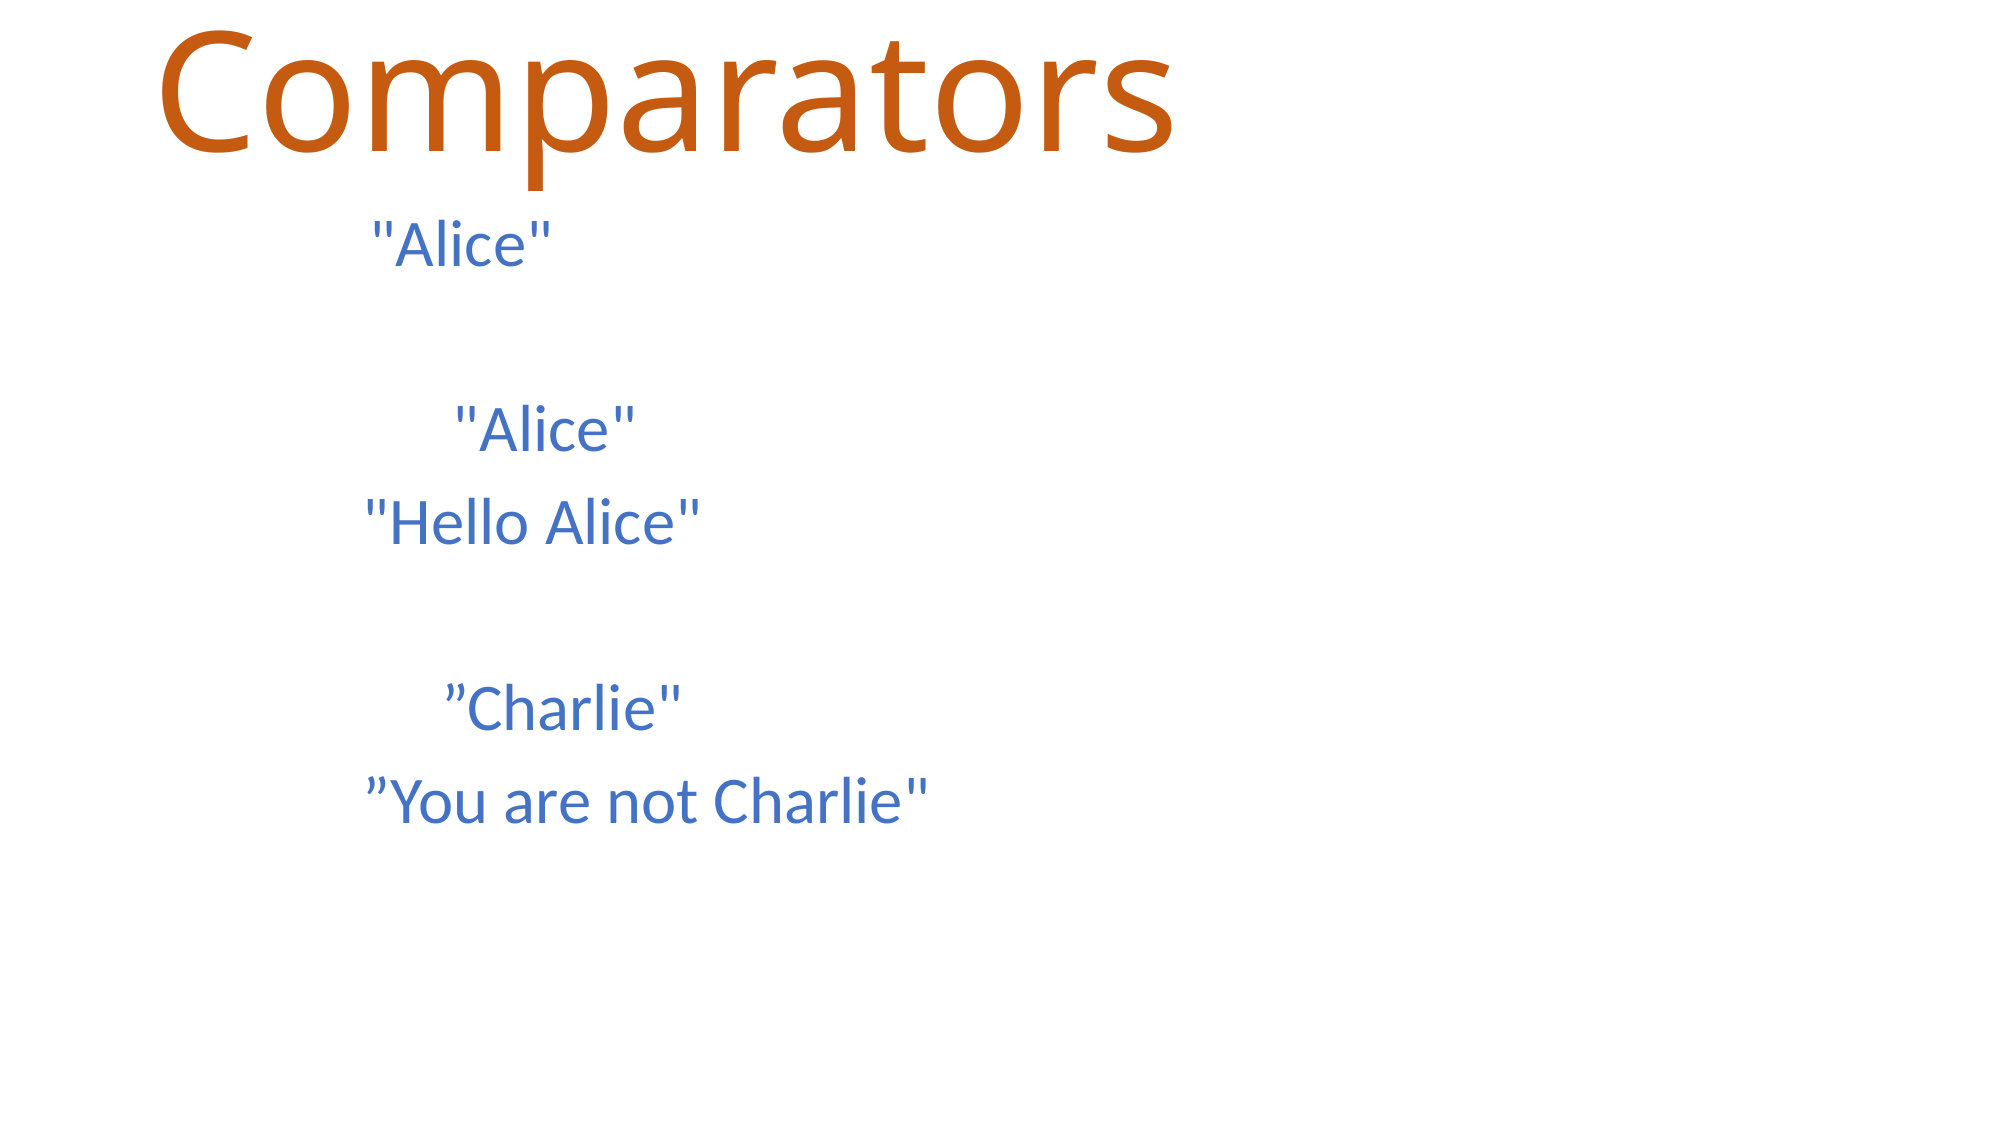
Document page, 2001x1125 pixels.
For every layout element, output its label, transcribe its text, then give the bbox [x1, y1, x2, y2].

list Comparators name = "Alice" if name == "Alice": print("Hello Alice") if name != ”Charlie": print(”You are not Charlie") [137, 0, 1863, 1014]
